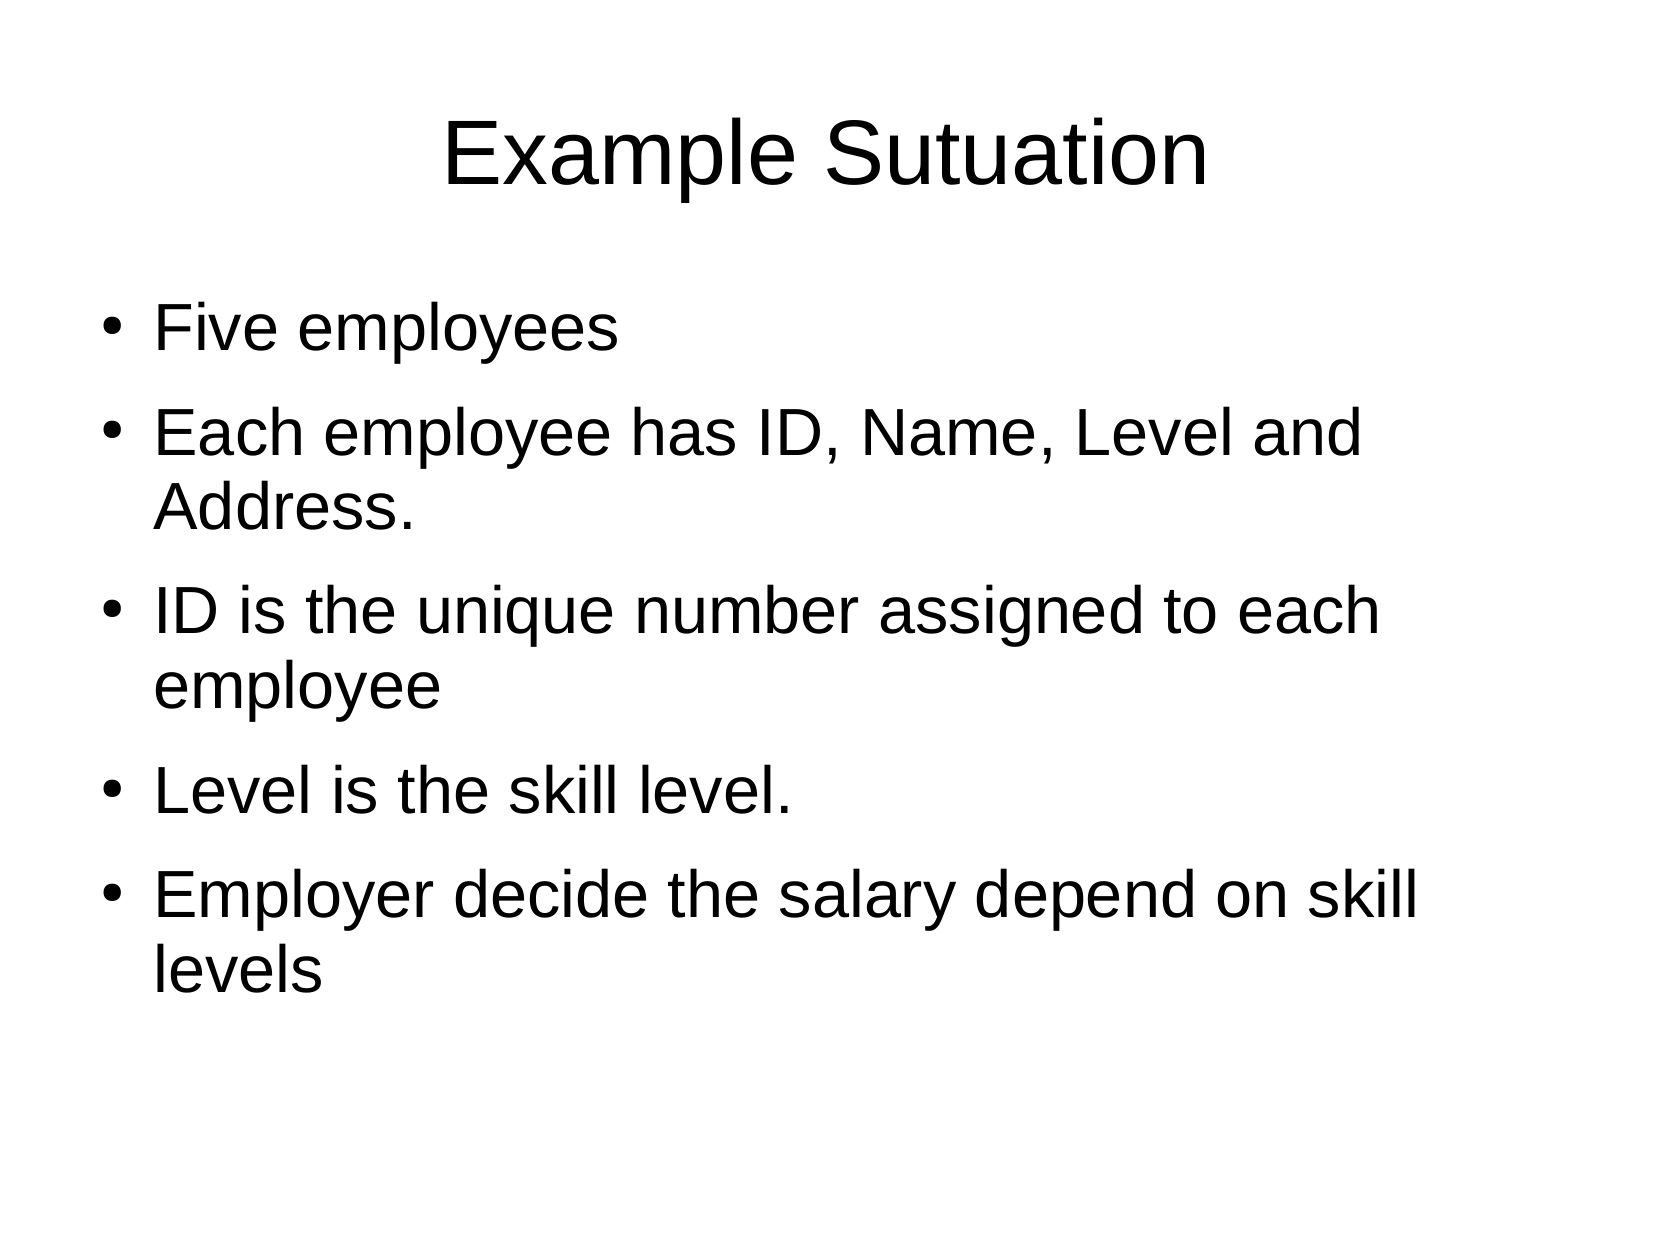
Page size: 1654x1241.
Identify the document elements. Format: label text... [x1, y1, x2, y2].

title Example Sutuation [82, 56, 1571, 250]
list Five employees Each employee has ID, Name, Level and Address. ID is the unique number assigned to each employee Level is the skill level. Employer decide the salary depend on skill levels [82, 290, 1571, 1094]
